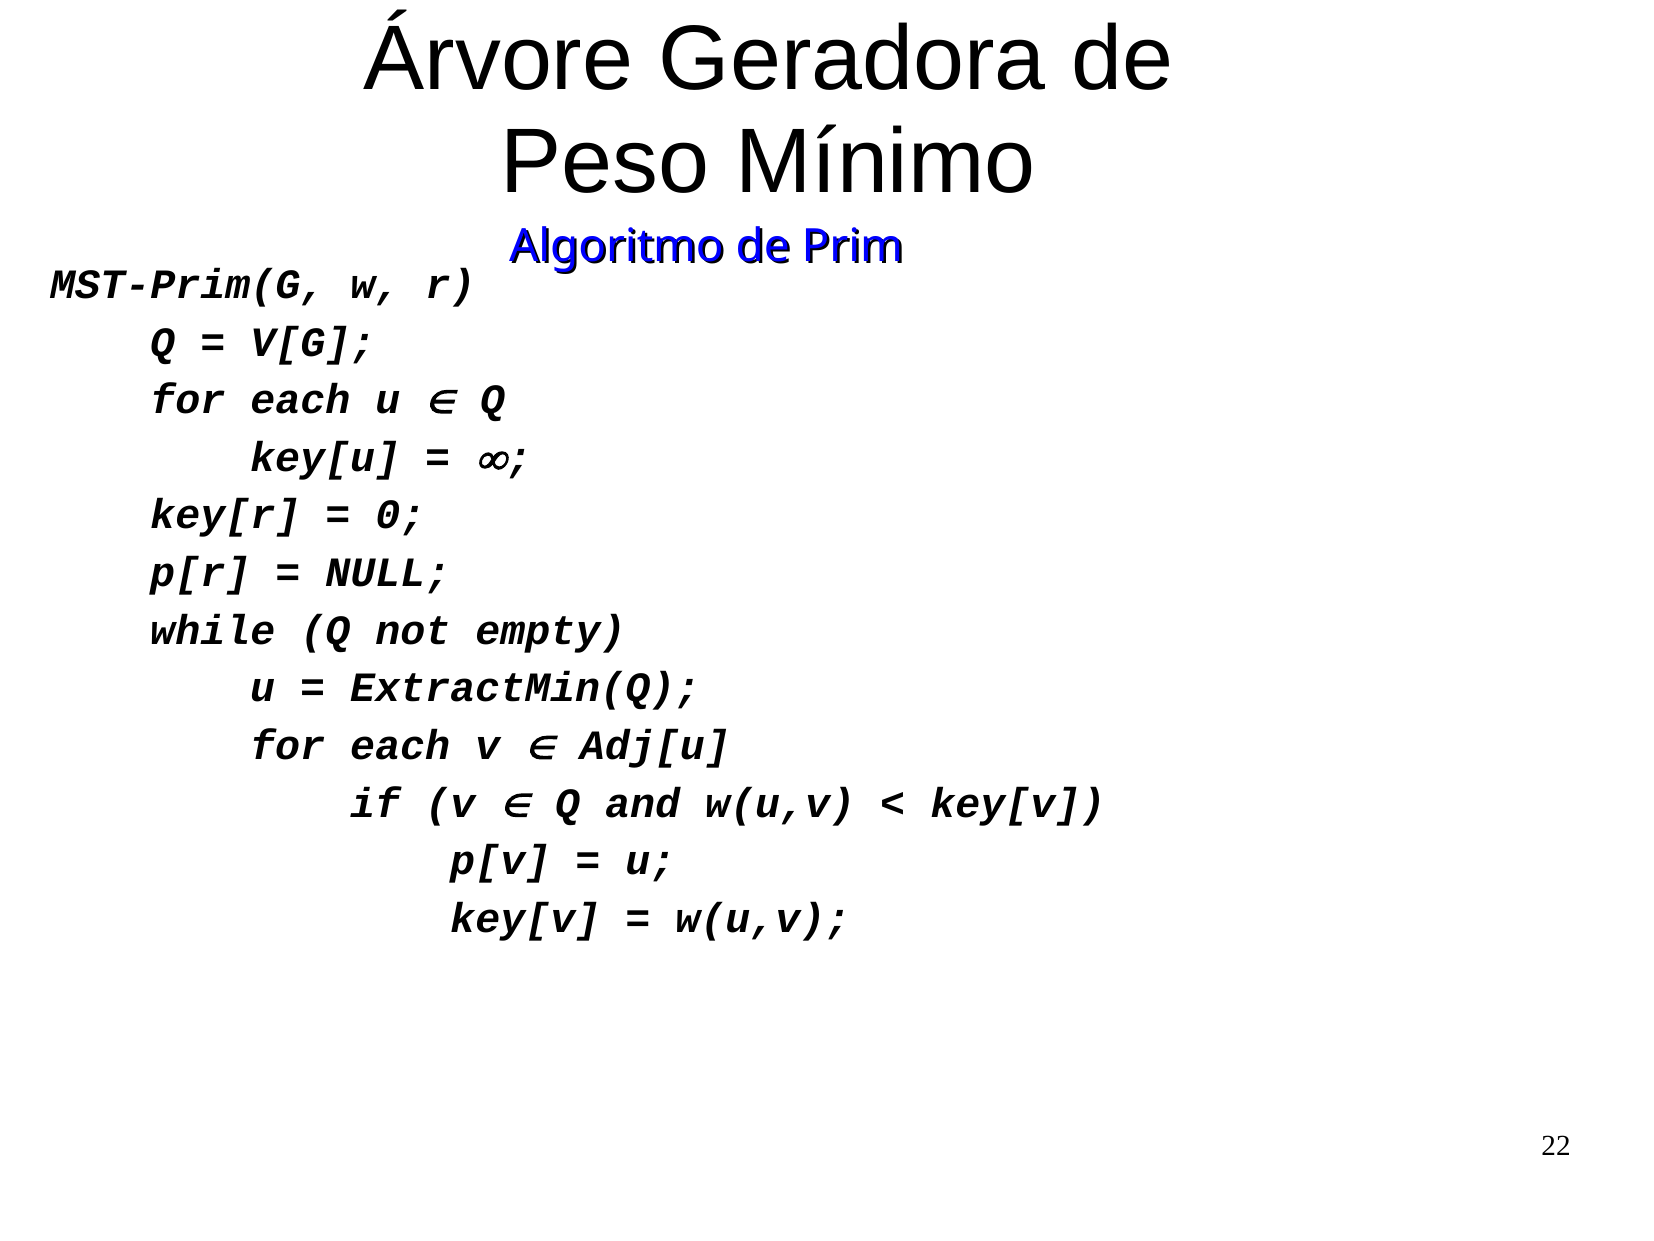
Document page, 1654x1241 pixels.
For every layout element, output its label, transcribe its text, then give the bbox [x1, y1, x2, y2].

title Árvore Geradora de Peso Mínimo [237, 0, 1300, 220]
text_box MST-Prim(G, w, r) Q = V[G]; for each u  Q key[u] = ; key[r] = 0; p[r] = NULL; while (Q not empty) u = ExtractMin(Q); for each v  Adj[u] if (v  Q and w(u,v) < key[v]) p[v] = u; key[v] = w(u,v); [35, 256, 1627, 988]
text_box Algoritmo de Prim [187, 204, 1226, 256]
